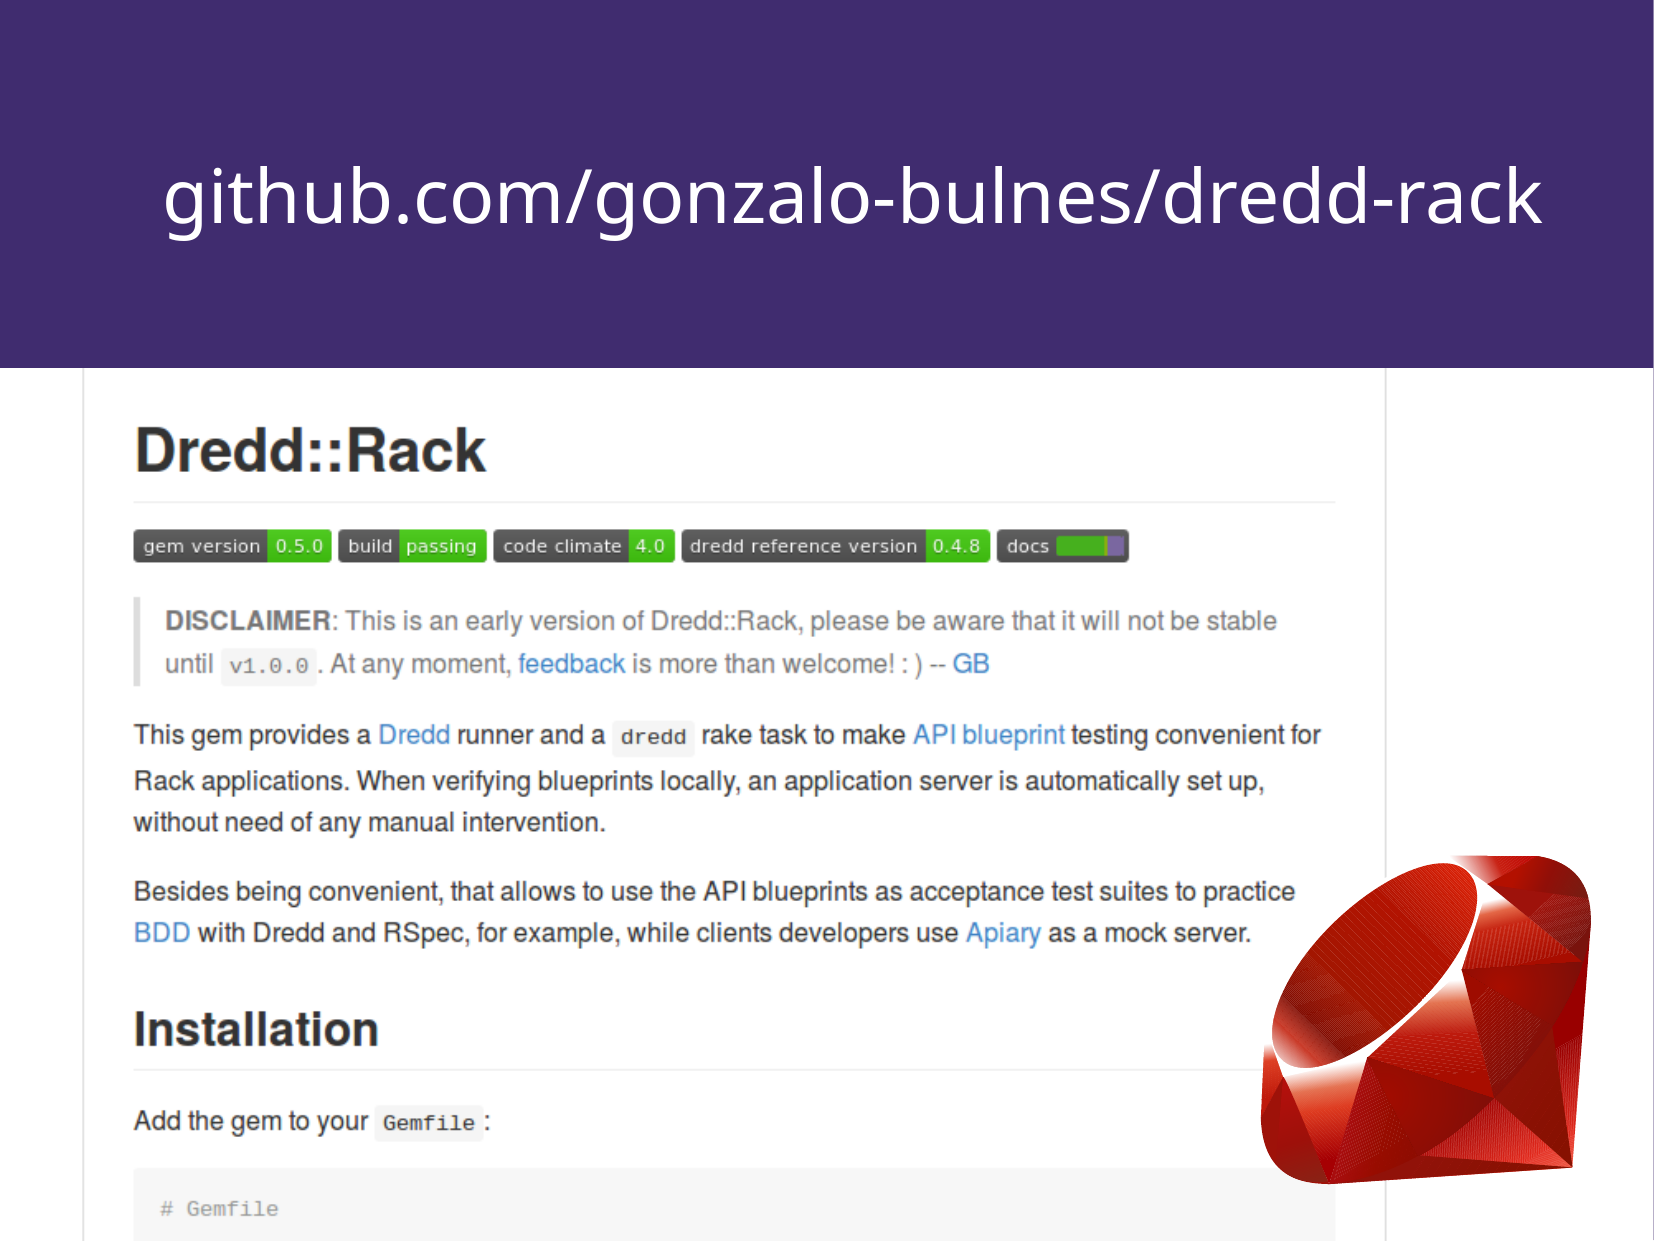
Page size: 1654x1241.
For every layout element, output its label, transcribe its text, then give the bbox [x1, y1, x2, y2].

text_box [0, 0, 1654, 368]
picture [0, 368, 1654, 1241]
text_box github.com/gonzalo-bulnes/dredd-rack [147, 135, 1506, 236]
